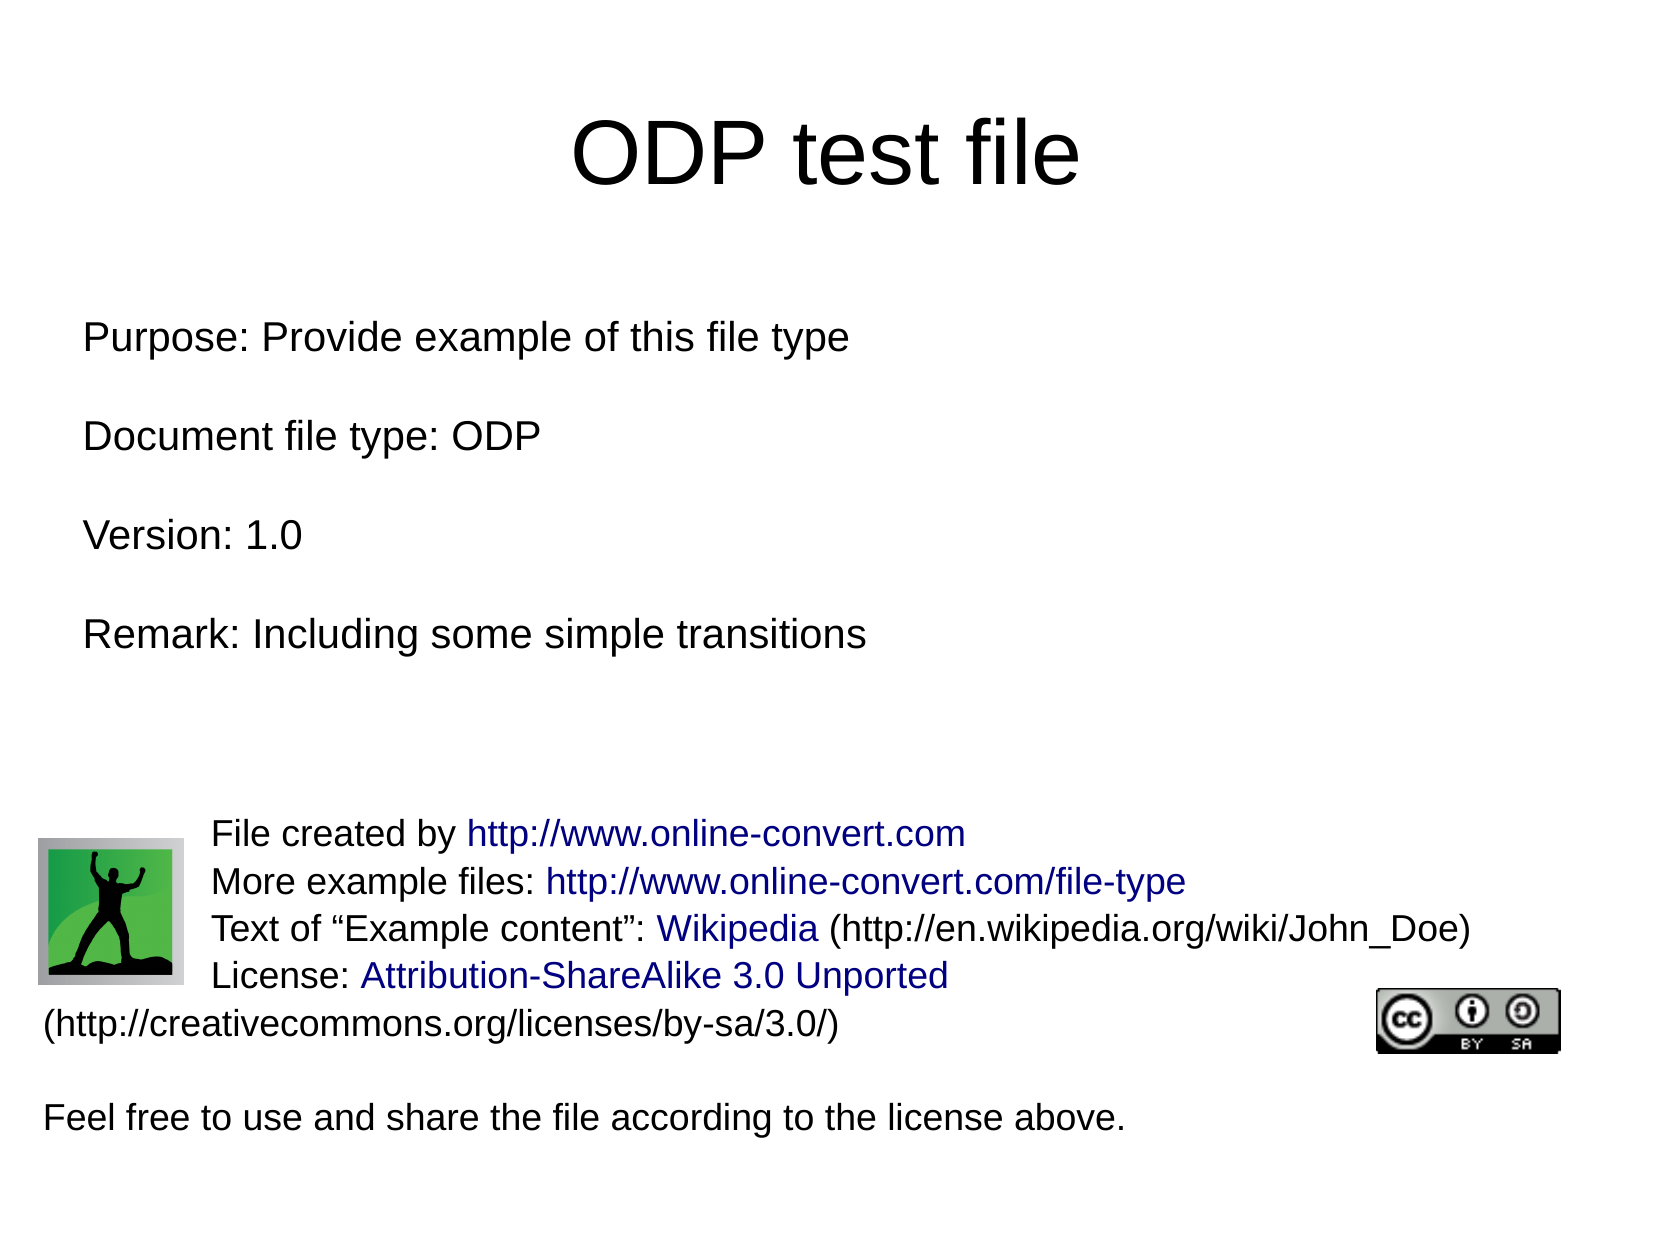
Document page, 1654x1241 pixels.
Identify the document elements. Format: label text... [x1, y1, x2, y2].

title ODP test file [82, 49, 1571, 257]
picture [38, 838, 184, 985]
list File created by http://www.online-convert.com More example files: http://www.online-convert.com/file-type Text of “Example content”: Wikipedia (http://en.wikipedia.org/wiki/John_Doe) License: Attribution-ShareAlike 3.0 Unported (http://creativecommons.org/licenses/by-sa/3.0/) Feel free to use and share the file according to the license above. [42, 812, 1592, 1149]
list Purpose: Provide example of this file type Document file type: ODP Version: 1.0 Remark: Including some simple transitions [82, 290, 1571, 681]
picture [1376, 988, 1561, 1054]
